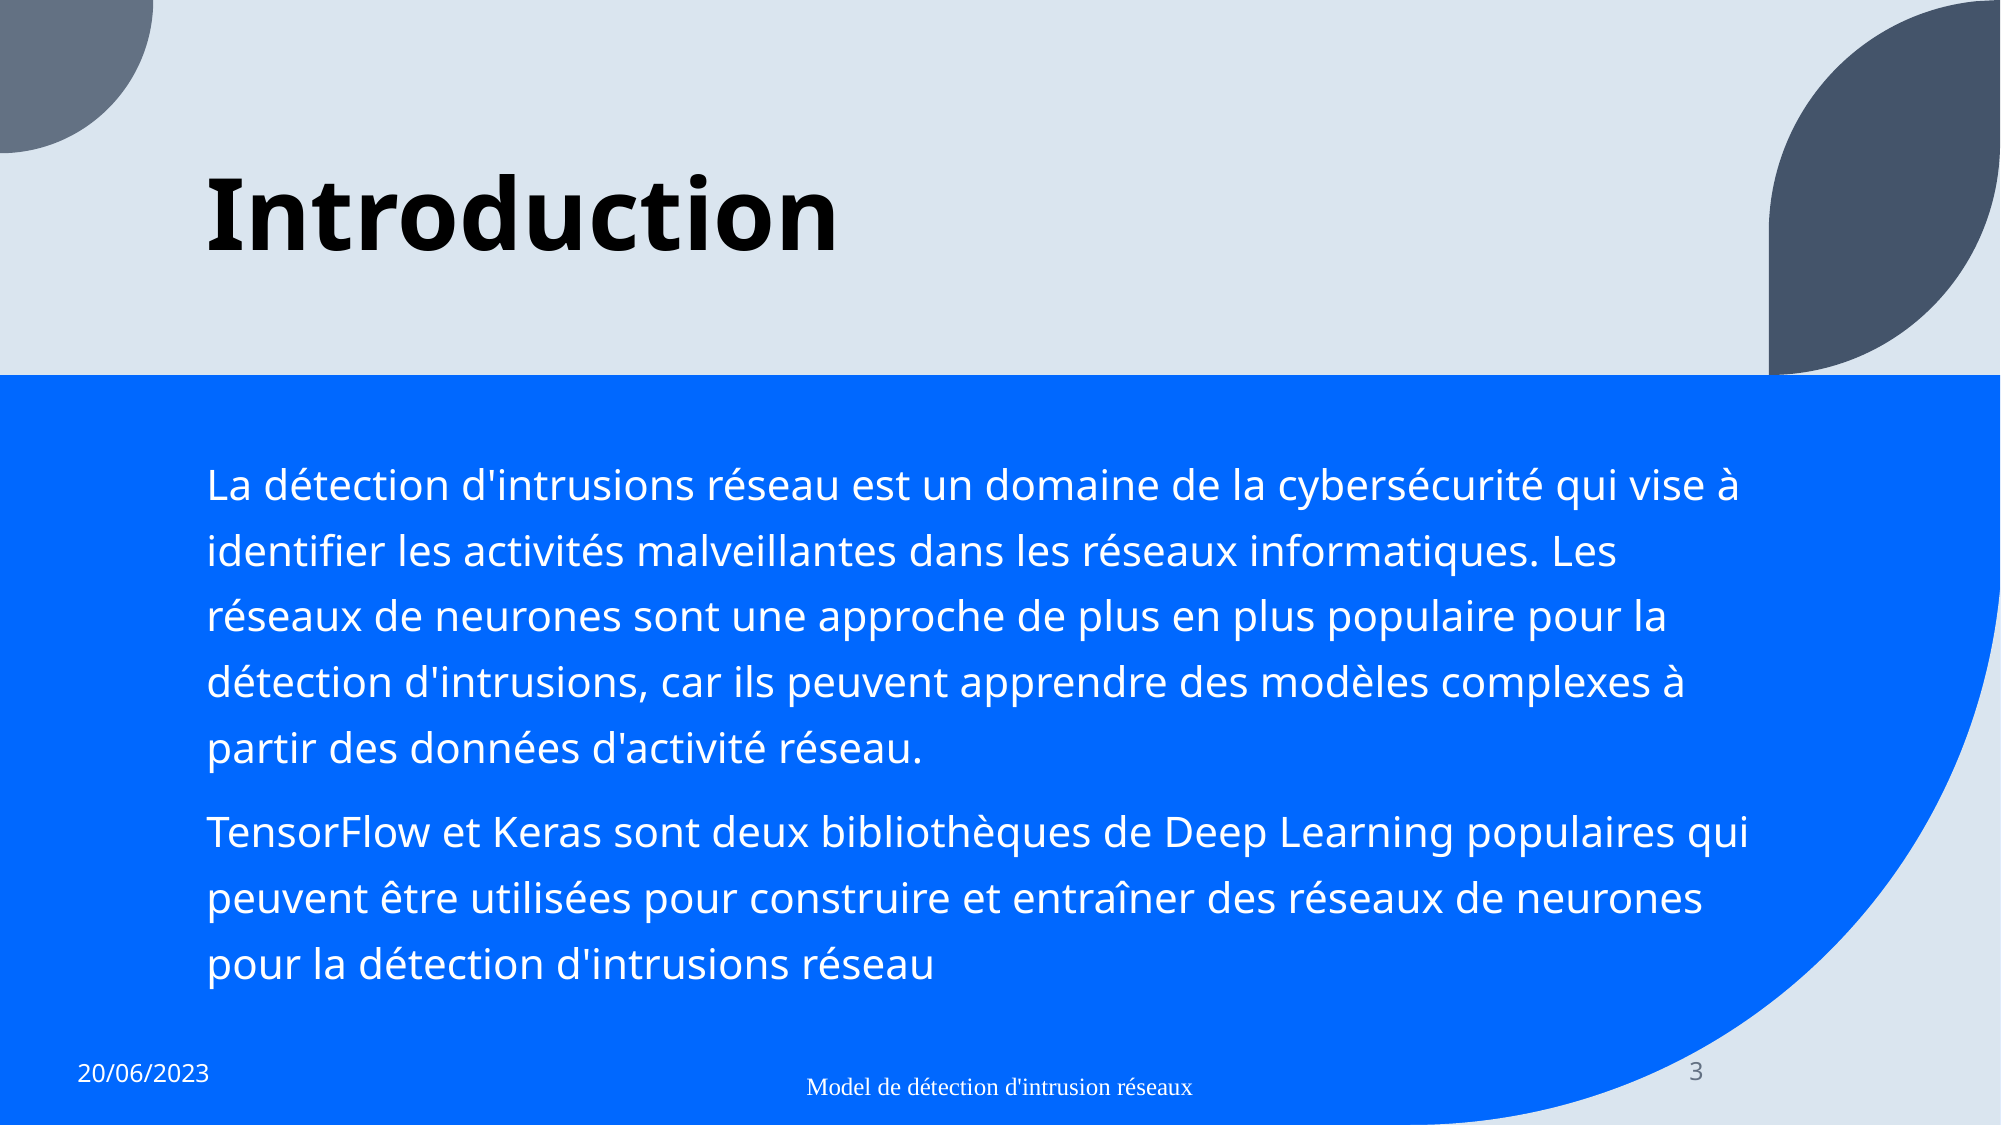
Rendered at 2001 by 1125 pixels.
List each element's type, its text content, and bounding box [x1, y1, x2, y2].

list La détection d'intrusions réseau est un domaine de la cybersécurité qui vise à identifier les activités malveillantes dans les réseaux informatiques. Les réseaux de neurones sont une approche de plus en plus populaire pour la détection d'intrusions, car ils peuvent apprendre des modèles complexes à partir des données d'activité réseau. TensorFlow et Keras sont deux bibliothèques de Deep Learning populaires qui peuvent être utilisées pour construire et entraîner des réseaux de neurones pour la détection d'intrusions réseau [113, 387, 1796, 1063]
text_box 20/06/2023 [62, 1042, 513, 1103]
text_box Model de détection d'intrusion réseaux [662, 1062, 1338, 1123]
text_box [1674, 1042, 1938, 1103]
title Introduction [191, 40, 1796, 258]
